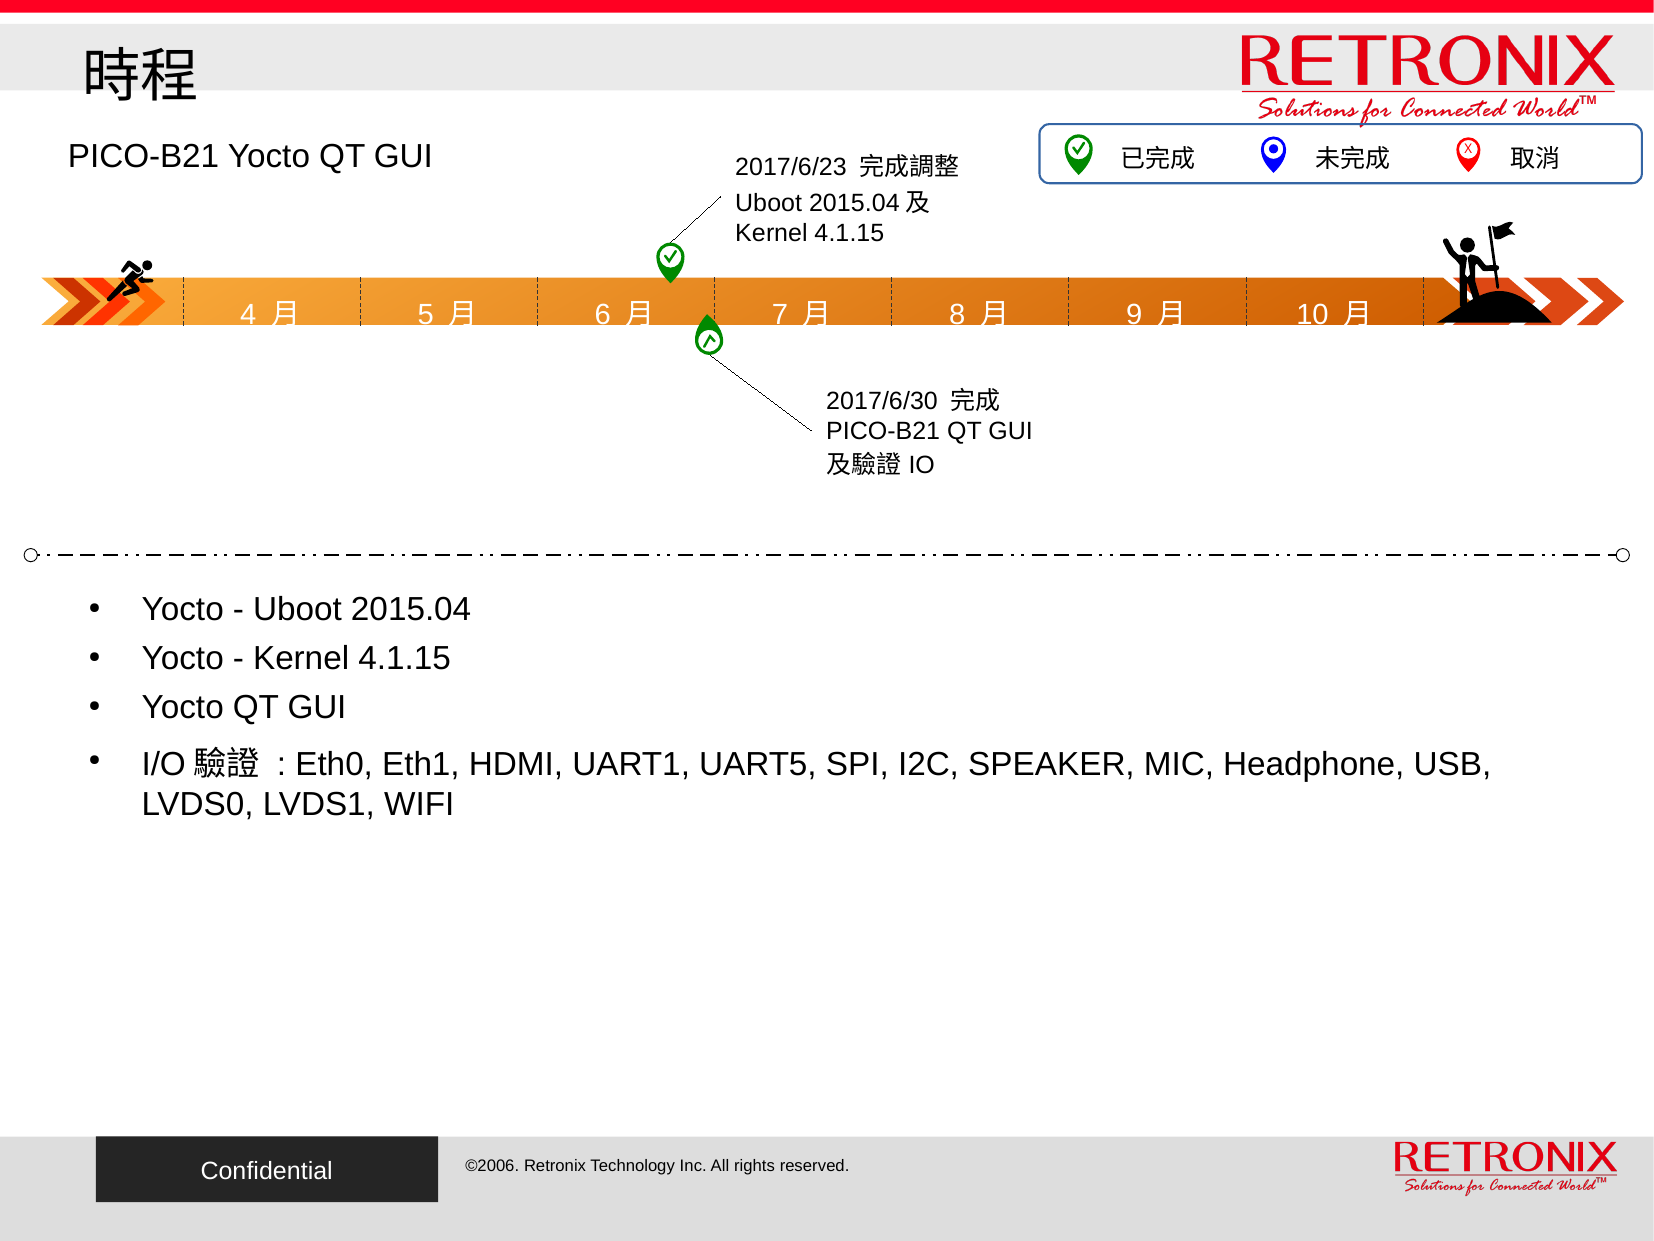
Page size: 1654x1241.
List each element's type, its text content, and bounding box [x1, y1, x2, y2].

title 時程 [82, 23, 1205, 119]
picture [1063, 134, 1094, 176]
picture [1455, 137, 1482, 173]
text_box [1554, 277, 1589, 326]
text_box 取消 [1495, 130, 1576, 179]
text_box 2017/6/30 完成 PICO-B21 QT GUI 及驗證IO [811, 373, 1063, 483]
picture [1235, 126, 1621, 130]
text_box 10 月 [1281, 283, 1388, 337]
text_box [670, 277, 1435, 325]
picture [1391, 1139, 1621, 1198]
text_box 2017/6/23 完成調整Uboot 2015.04及Kernel 4.1.15 [720, 138, 1020, 249]
picture [1435, 212, 1554, 331]
text_box [41, 277, 655, 326]
picture [106, 259, 155, 302]
picture [655, 242, 686, 284]
text_box 7 月 [757, 283, 848, 337]
text_box 4 月 [225, 283, 316, 337]
text_box 已完成 [1106, 130, 1211, 179]
text_box 未完成 [1300, 130, 1406, 179]
text_box 5 月 [402, 283, 493, 337]
text_box 6 月 [579, 283, 670, 337]
text_box 9 月 [1111, 283, 1202, 337]
picture [1260, 136, 1287, 174]
text_box 8 月 [934, 283, 1025, 337]
text_box [1576, 277, 1625, 326]
text_box PICO-B21 Yocto QT GUI [53, 129, 448, 183]
picture [692, 312, 726, 357]
list Yocto - Uboot 2015.04 Yocto - Kernel 4.1.15 Yocto QT GUI I/O驗證 : Eth0, Eth1, HDMI, UART1, UART5, SPI, I2C, SPEAKER, MIC, Headphone, USB, LVDS0, LVDS1, WIFI [70, 590, 1583, 1087]
picture [1235, 31, 1621, 123]
